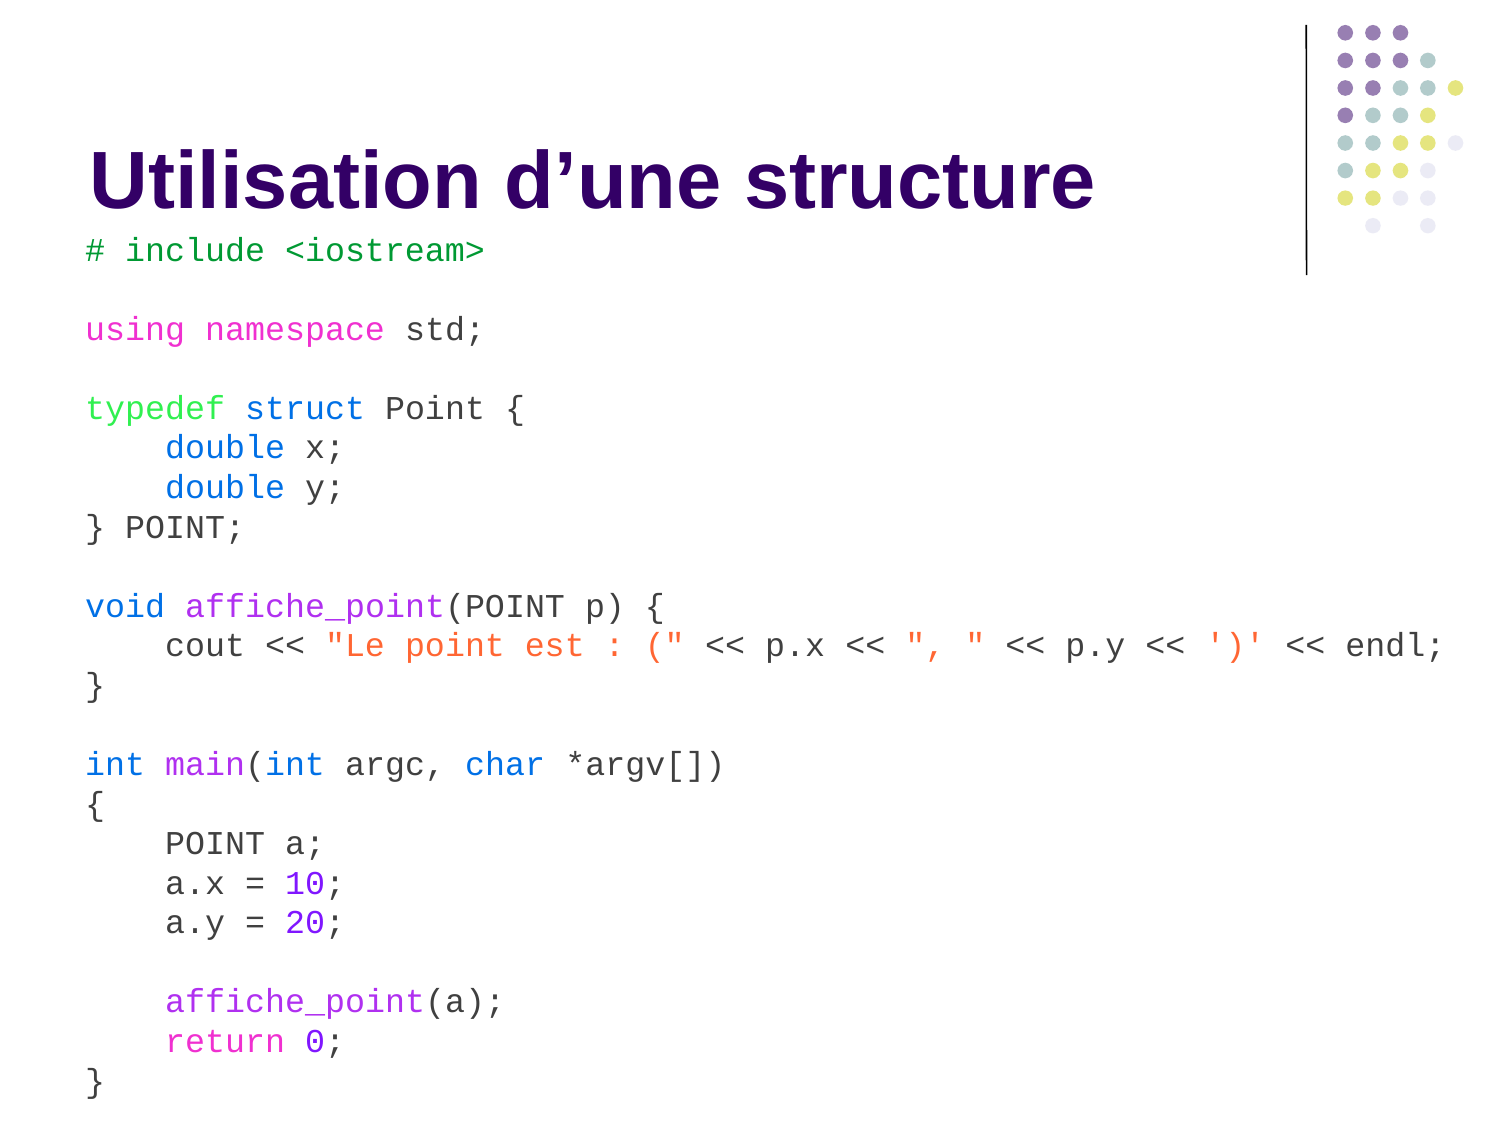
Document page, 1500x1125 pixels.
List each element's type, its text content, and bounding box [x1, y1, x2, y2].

list # include <iostream> using namespace std; typedef struct Point { double x; double y; } POINT; void affiche_point(POINT p) { cout << "Le point est : (" << p.x << ", " << p.y << ')' << endl; } int main(int argc, char *argv[]) { POINT a; a.x = 10; a.y = 20; affiche_point(a); return 0; } [67, 236, 1500, 1125]
title Utilisation d’une structure [74, 20, 1313, 233]
